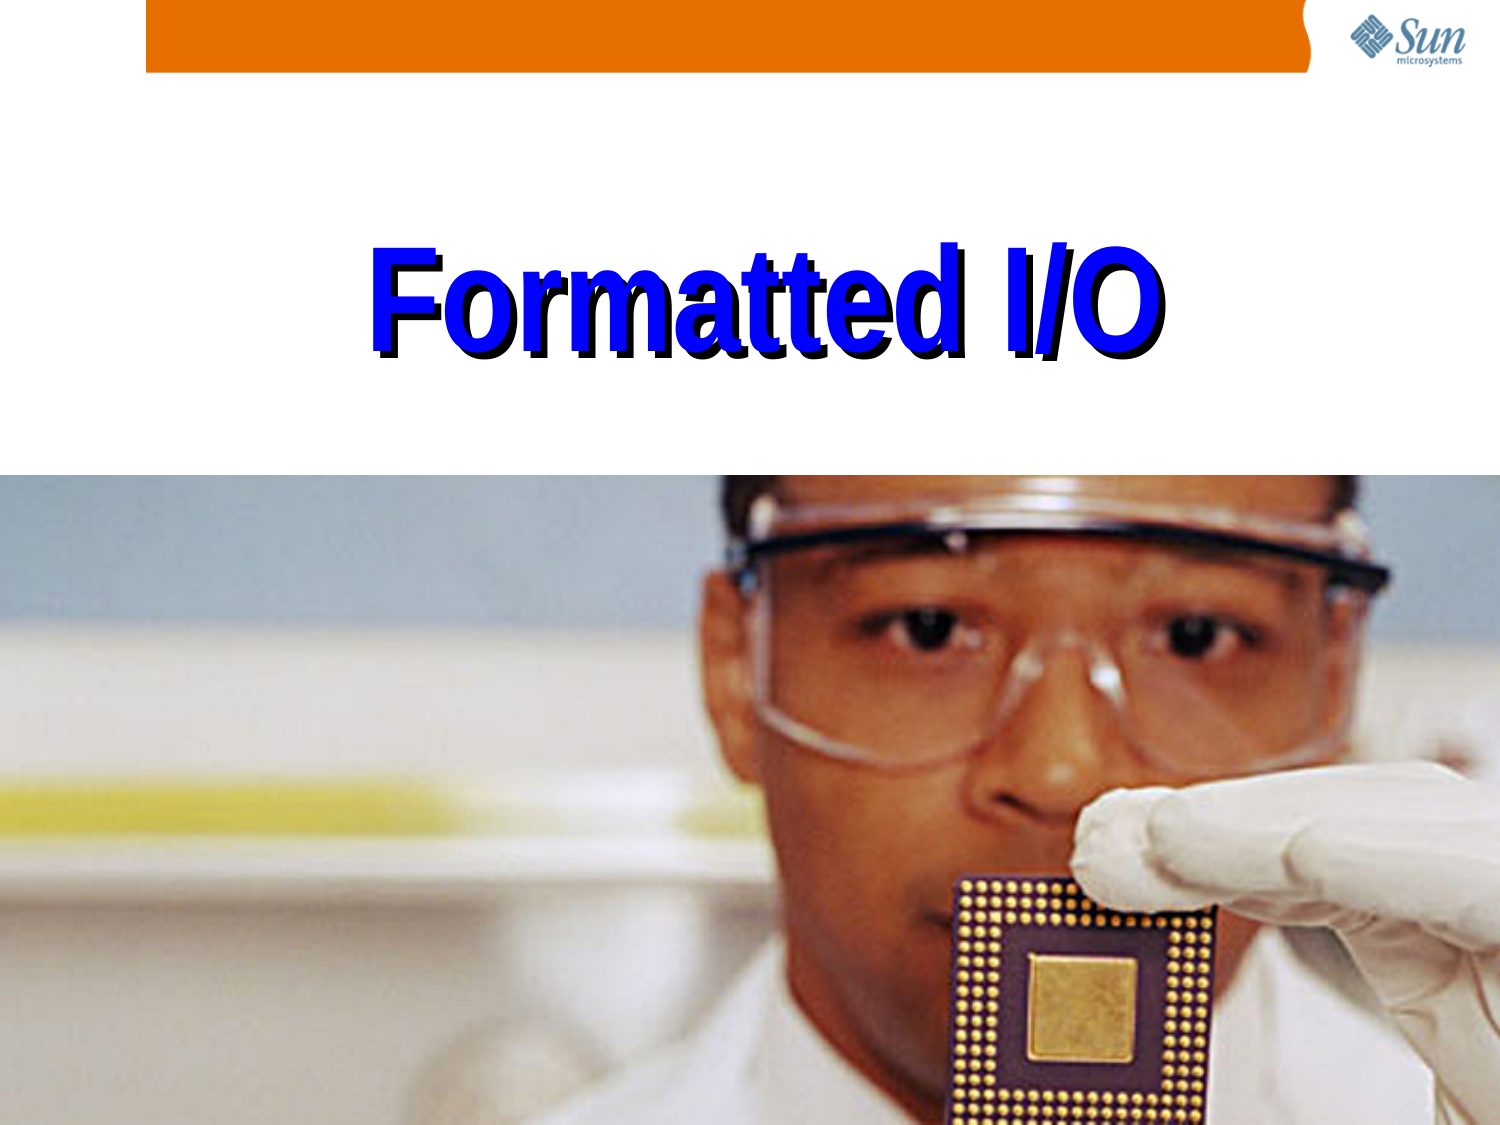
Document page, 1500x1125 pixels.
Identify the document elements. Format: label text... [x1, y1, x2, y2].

picture [146, 0, 1500, 75]
text_box Formatted I/O [223, 165, 1308, 439]
picture [0, 475, 1500, 1125]
